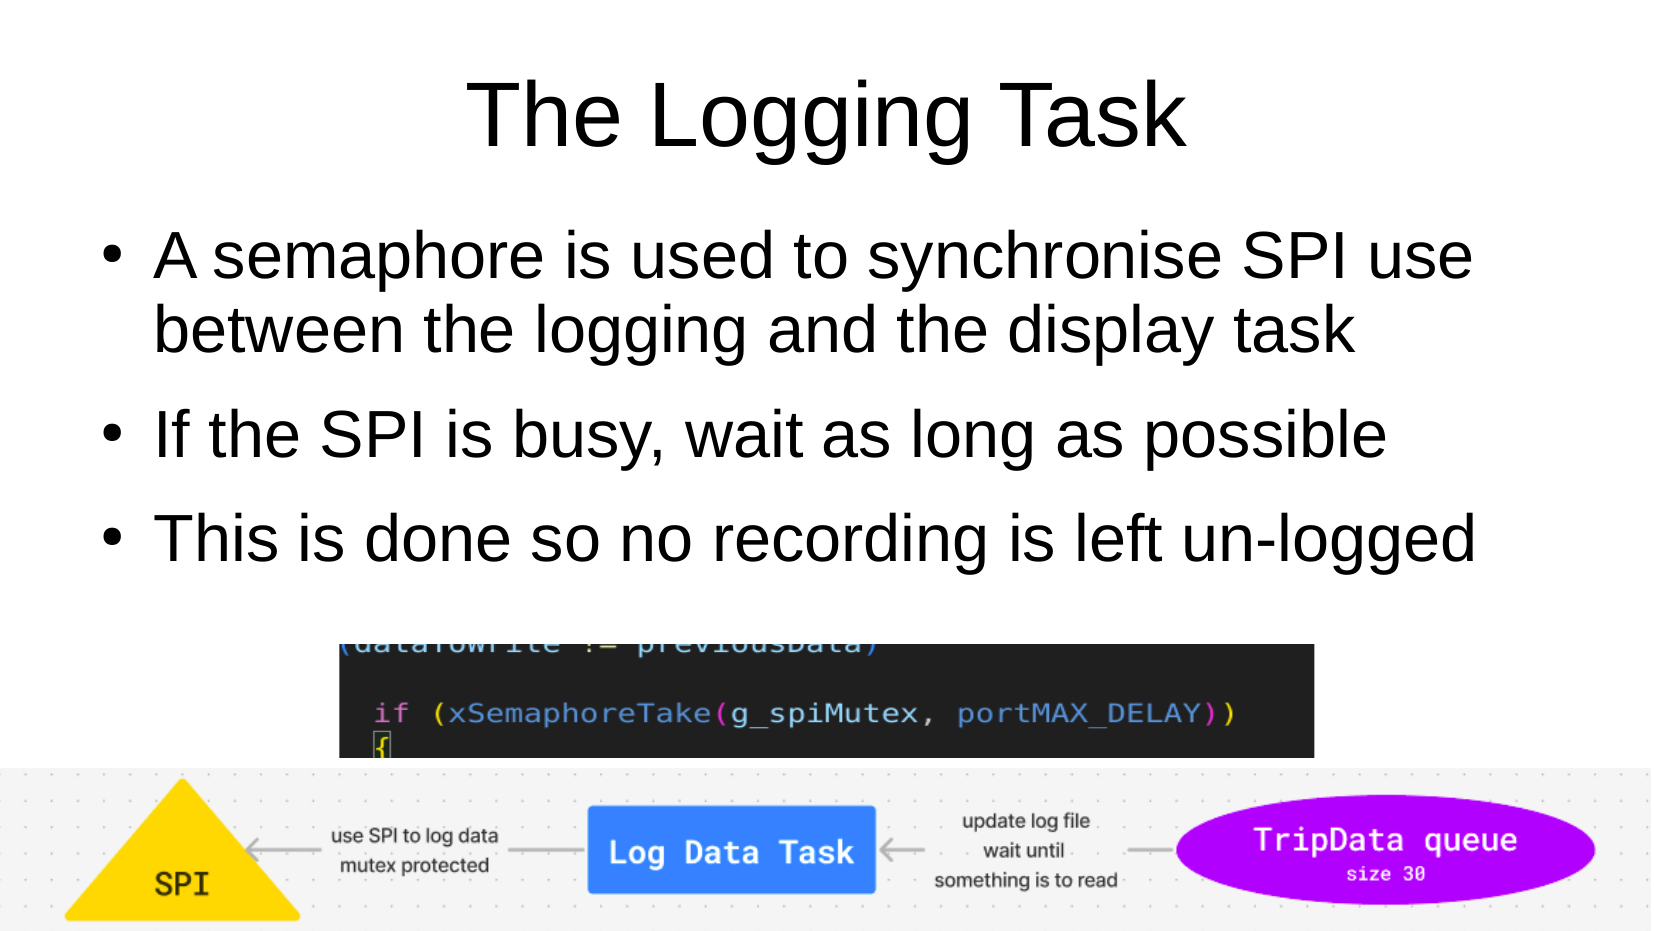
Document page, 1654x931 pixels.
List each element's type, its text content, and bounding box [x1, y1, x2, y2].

picture [0, 768, 1651, 931]
list A semaphore is used to synchronise SPI use between the logging and the display task If the SPI is busy, wait as long as possible This is done so no recording is left un-logged [82, 217, 1571, 758]
picture [339, 644, 1315, 758]
title The Logging Task [82, 37, 1571, 193]
